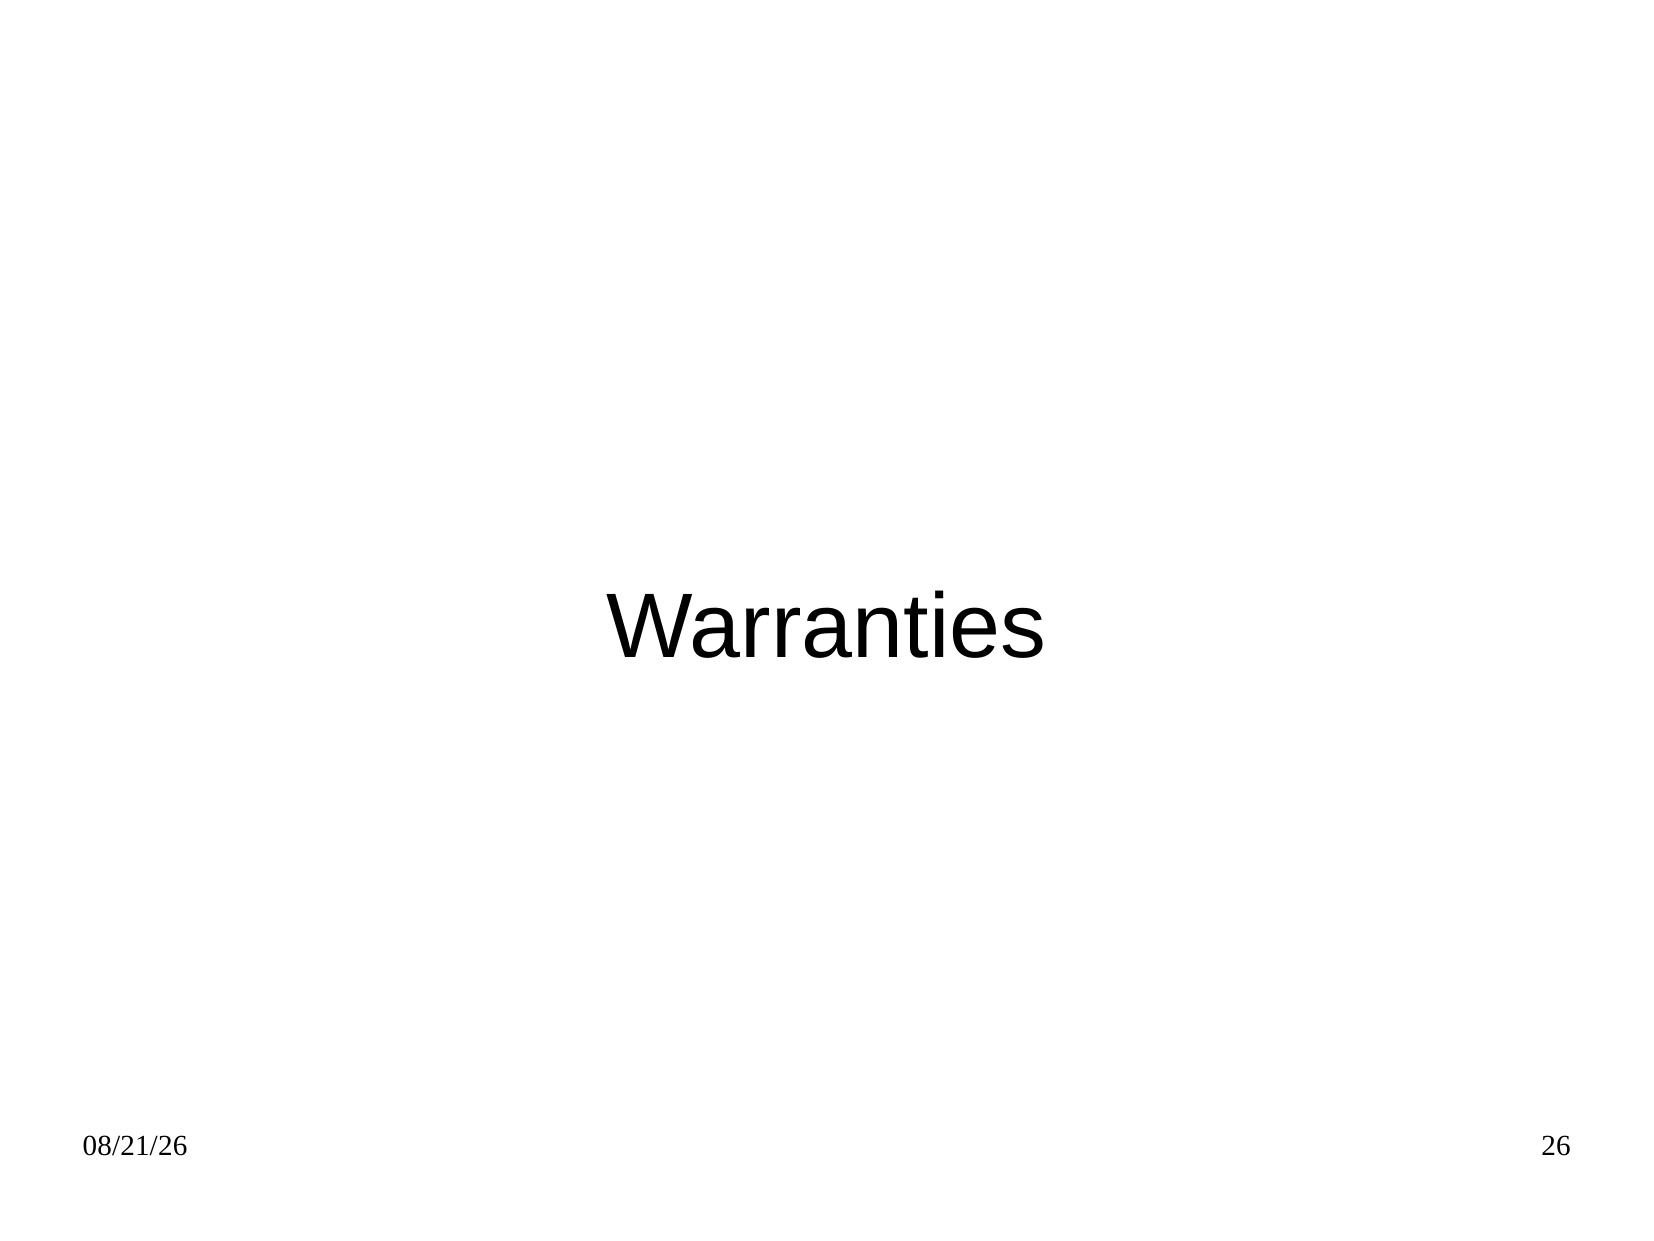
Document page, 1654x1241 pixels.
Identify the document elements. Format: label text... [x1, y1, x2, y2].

title Warranties [82, 521, 1571, 729]
